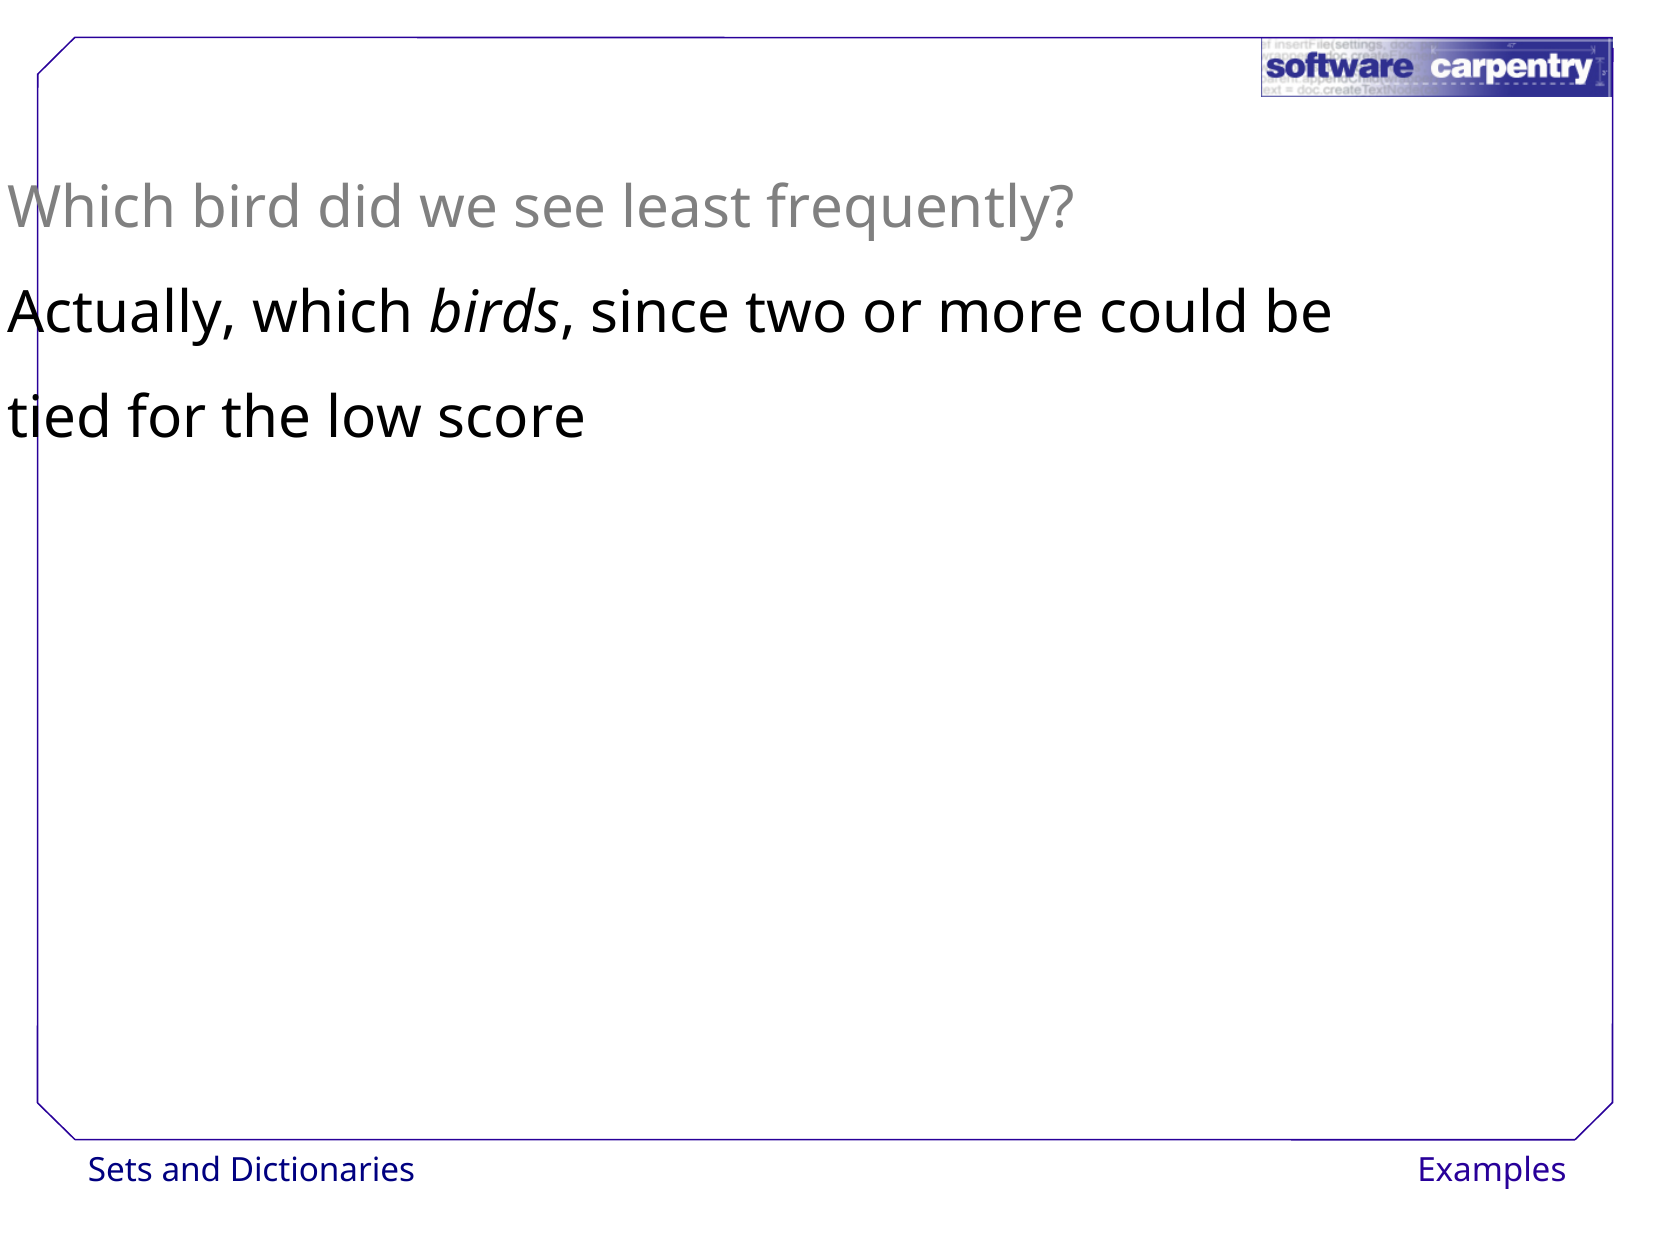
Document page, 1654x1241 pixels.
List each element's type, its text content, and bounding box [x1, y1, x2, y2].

text_box Which bird did we see least frequently? Actually, which birds, since two or more could be tied for the low score [0, 126, 1498, 458]
picture [1261, 39, 1613, 97]
